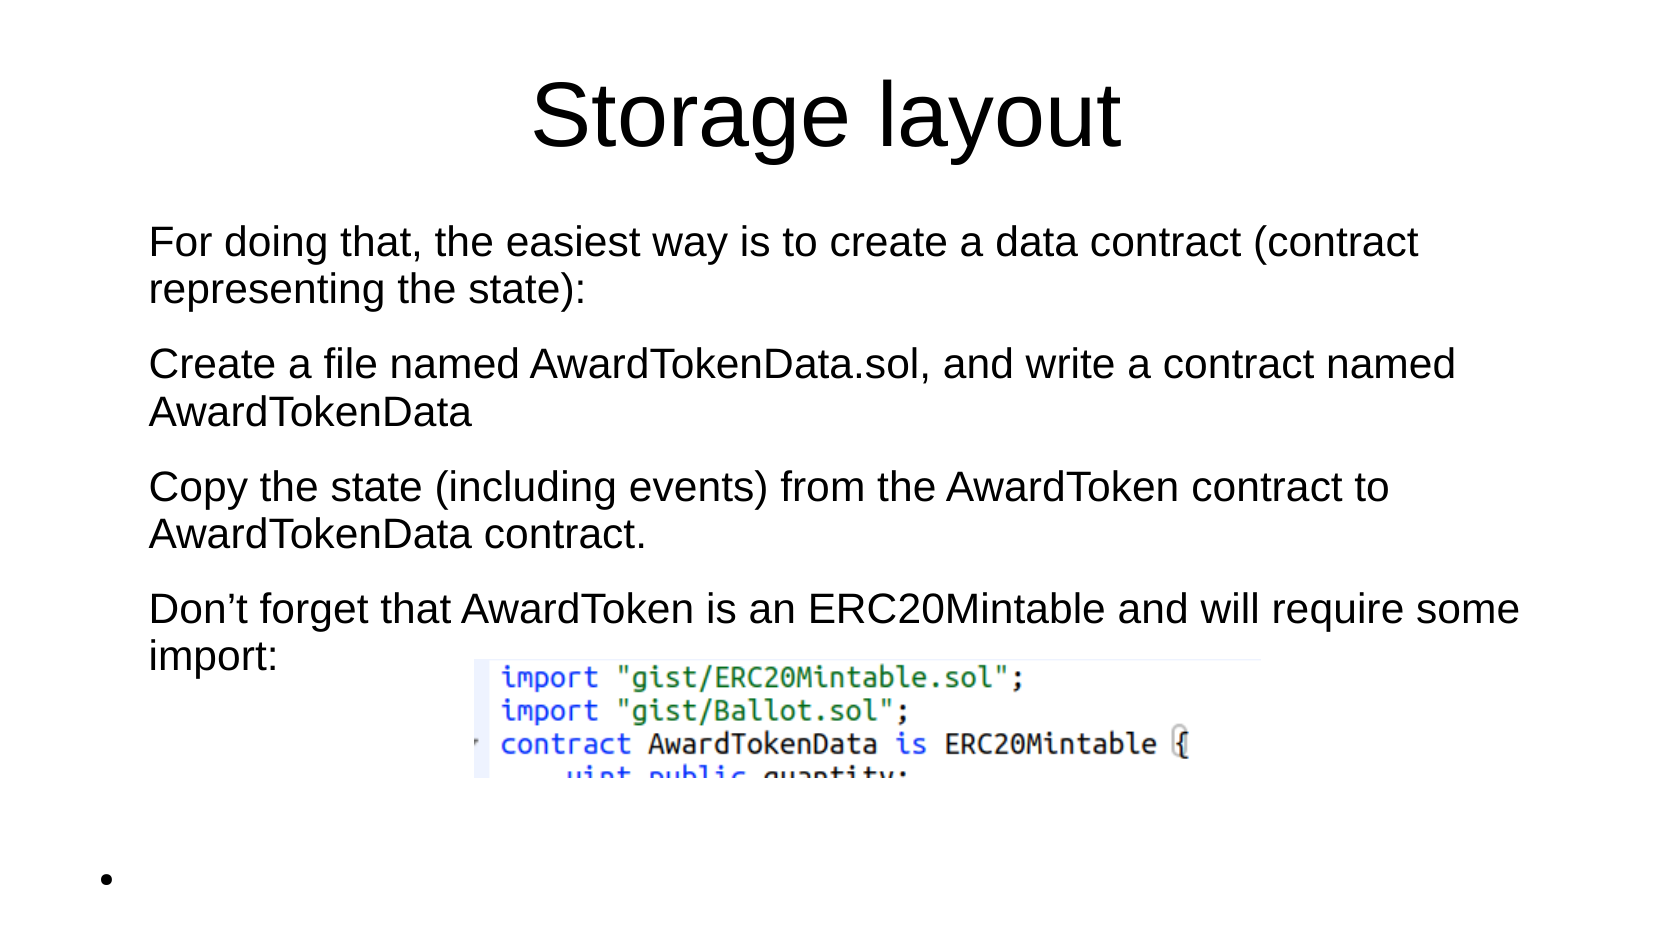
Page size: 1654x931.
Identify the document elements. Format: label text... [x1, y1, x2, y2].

list For doing that, the easiest way is to create a data contract (contract representing the state): Create a file named AwardTokenData.sol, and write a contract named AwardTokenData Copy the state (including events) from the AwardToken contract to AwardTokenData contract. Don’t forget that AwardToken is an ERC20Mintable and will require some import: [82, 217, 1571, 758]
title Storage layout [82, 37, 1571, 193]
picture [474, 659, 1261, 778]
